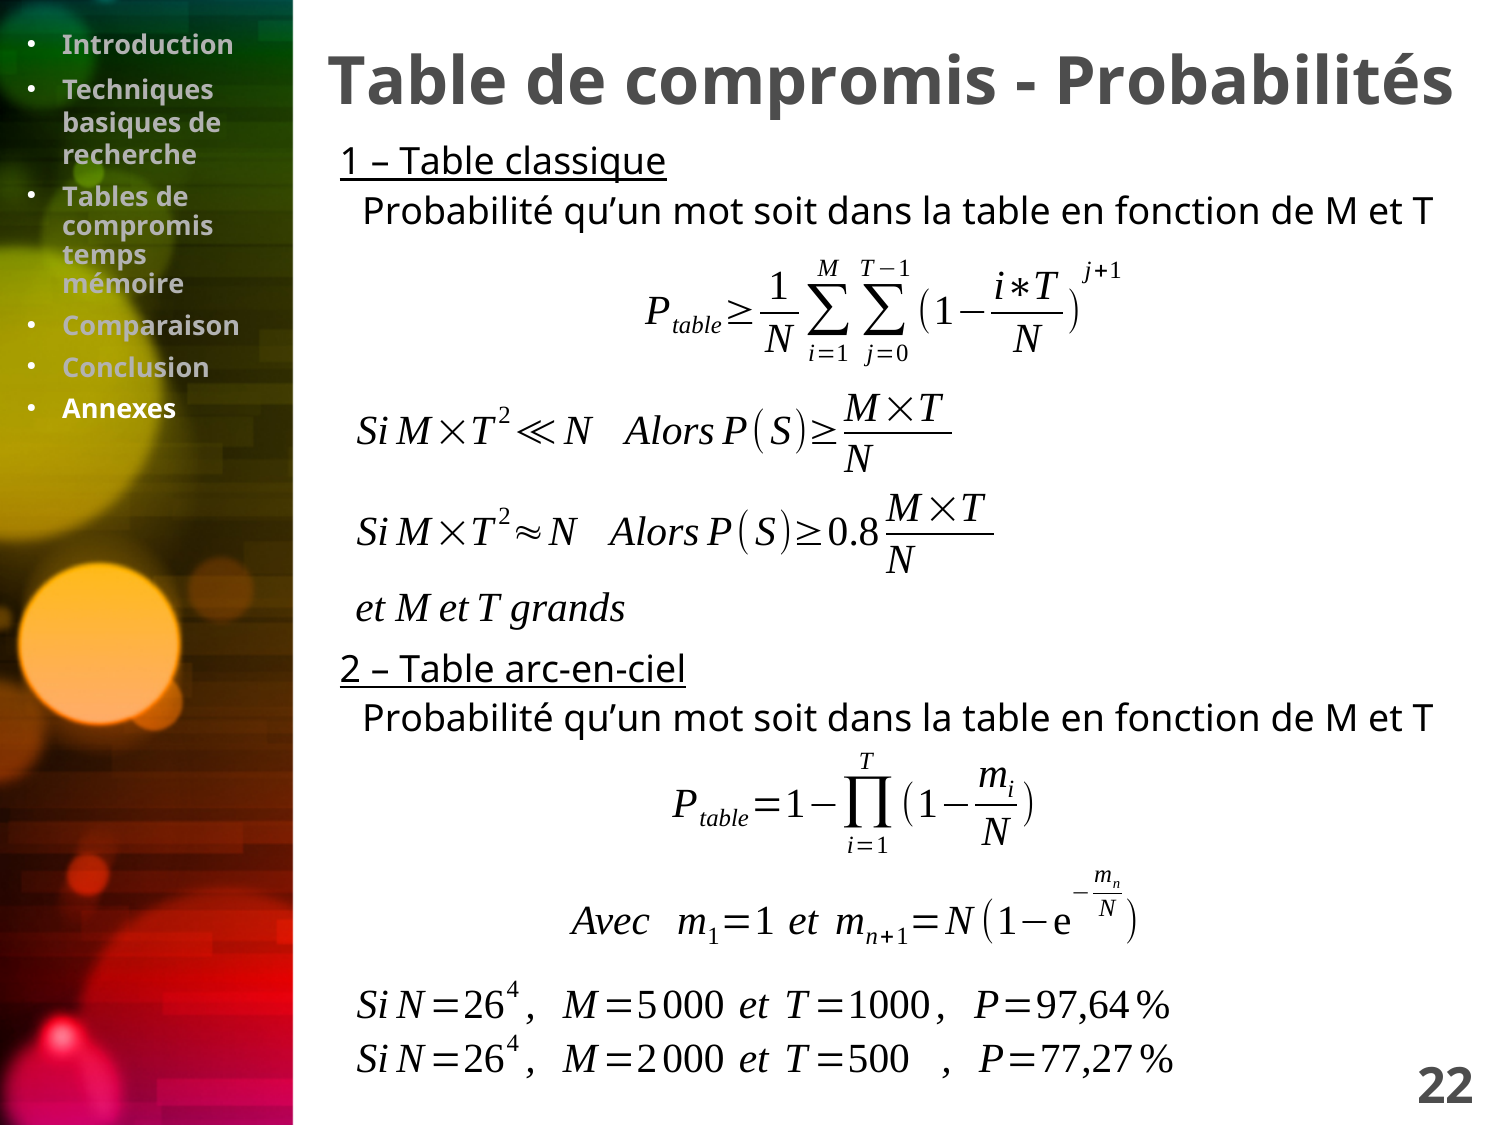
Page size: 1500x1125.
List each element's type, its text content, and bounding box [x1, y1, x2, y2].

text_box 1 – Table classique [324, 130, 934, 190]
text_box Probabilité qu’un mot soit dans la table en fonction de M et T [347, 686, 1391, 747]
picture [0, 0, 1500, 1125]
chart [348, 975, 1182, 1082]
title Table de compromis - Probabilités [312, 0, 1500, 166]
text_box <numéro> [1417, 1054, 1500, 1109]
text_box 2 – Table arc-en-ciel [324, 637, 934, 698]
chart [637, 254, 1128, 367]
text_box Probabilité qu’un mot soit dans la table en fonction de M et T [347, 179, 1391, 240]
chart [348, 383, 1003, 631]
text_box Introduction Techniques basiques de recherche Tables de compromis temps mémoire Comparaison Conclusion Annexes [11, 23, 284, 449]
chart [561, 747, 1145, 950]
